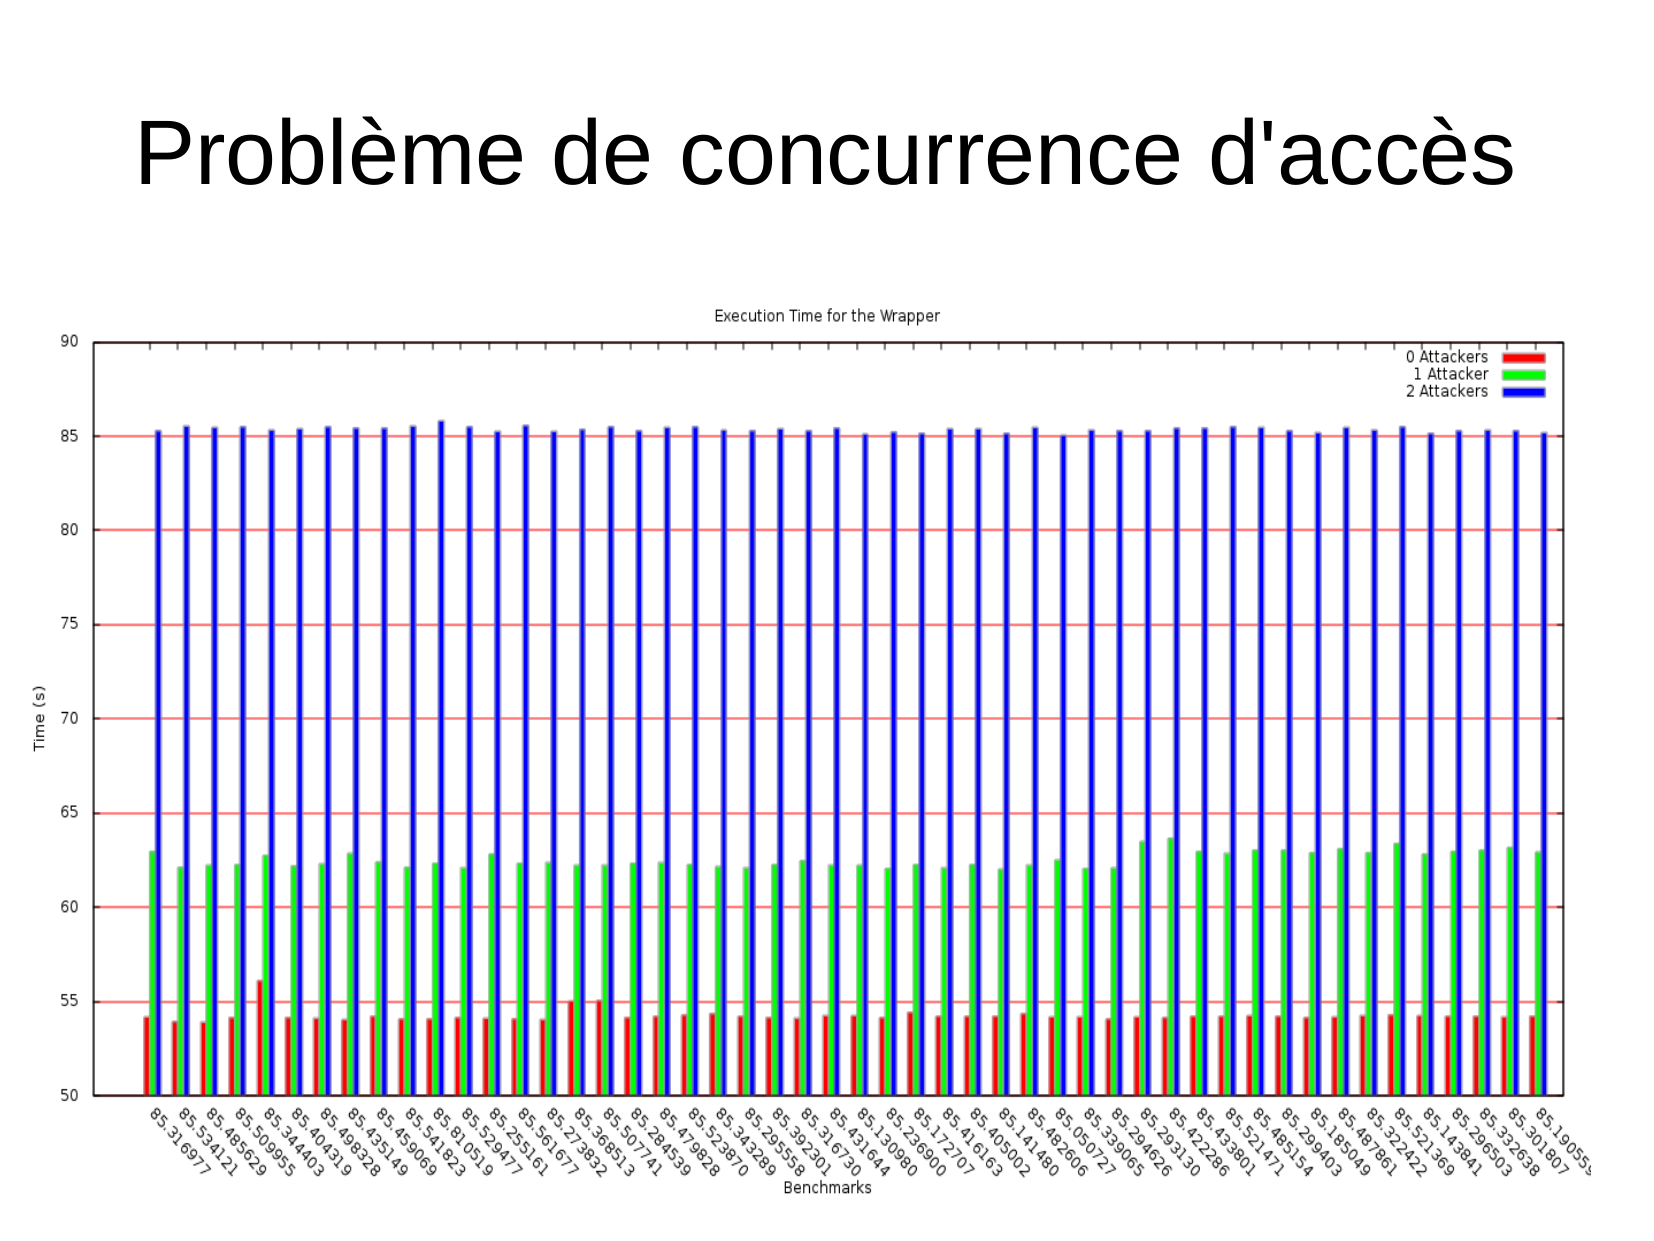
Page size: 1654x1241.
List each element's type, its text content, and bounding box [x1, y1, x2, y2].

title Problème de concurrence d'accès [82, 49, 1571, 257]
picture [27, 290, 1591, 1201]
